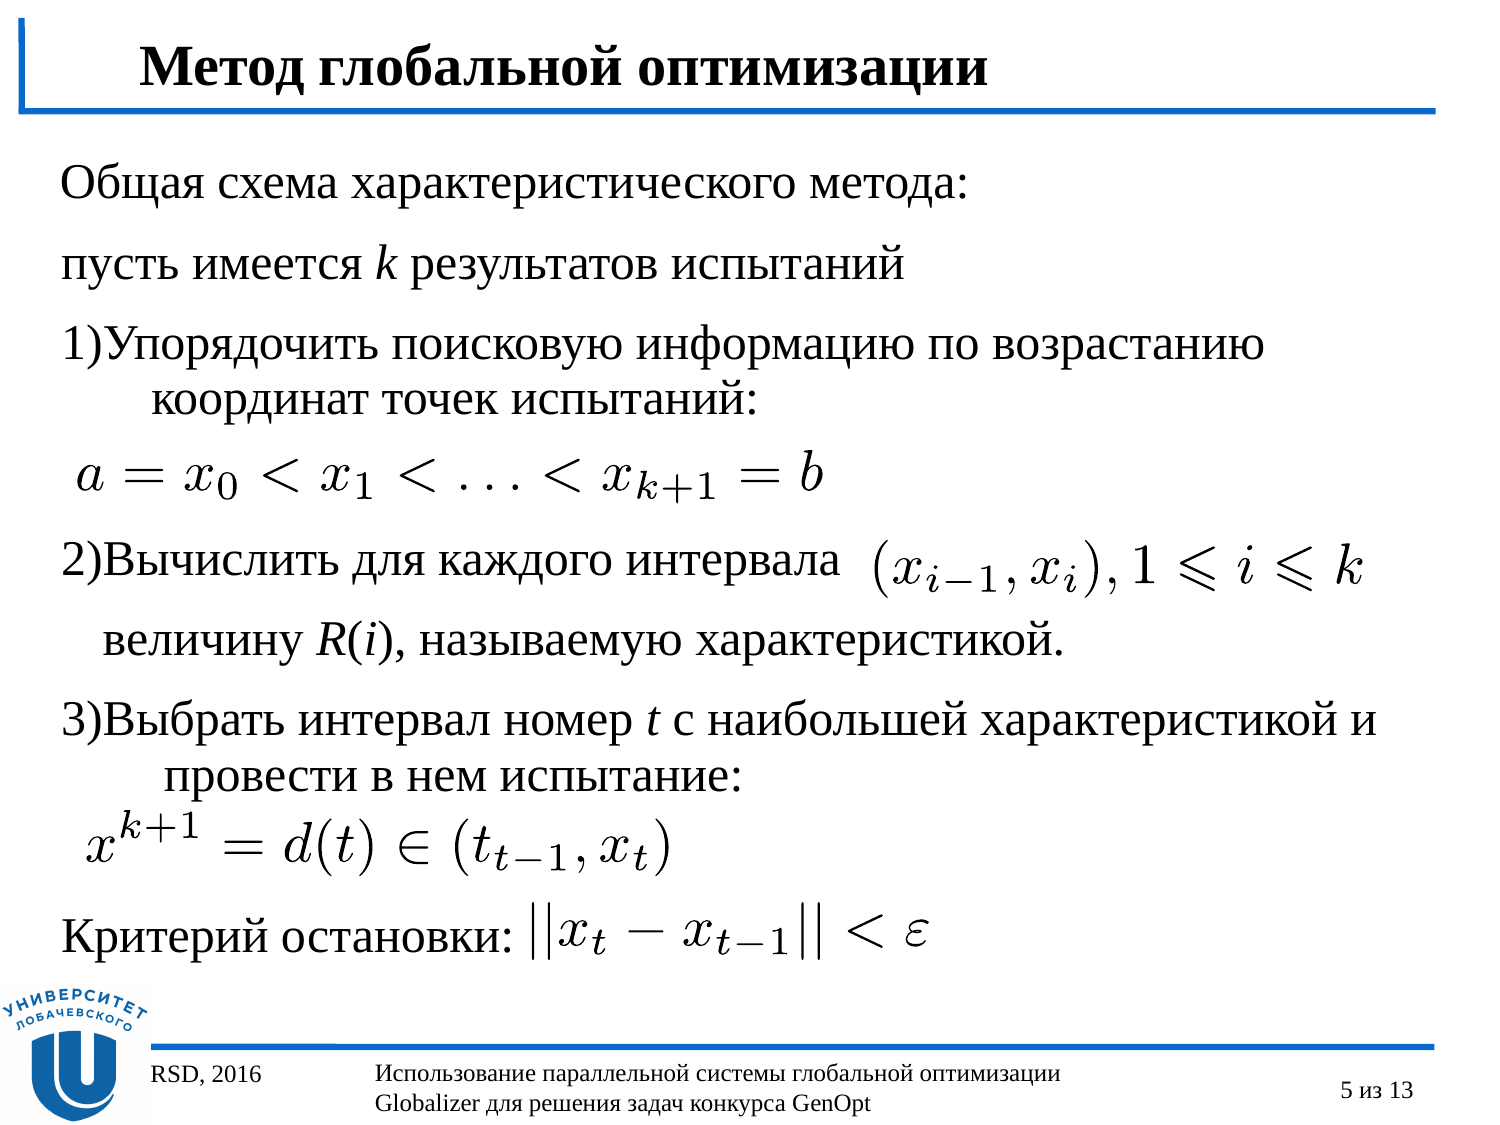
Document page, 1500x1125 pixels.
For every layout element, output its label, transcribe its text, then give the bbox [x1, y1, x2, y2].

text_box [84, 810, 675, 877]
text_box [74, 450, 824, 504]
text_box [868, 539, 1365, 598]
picture [0, 984, 151, 1125]
text_box [525, 902, 931, 961]
text_box Общая схема характеристического метода: пусть имеется k результатов испытаний Упорядочить поисковую информацию по возрастанию координат точек испытаний: Вычислить для каждого интервала величину R(i), называемую характеристикой. Выбрать интервал номер t с наибольшей характеристикой и провести в нем испытание: Критерий остановки: [45, 147, 1396, 1052]
text_box Метод глобальной оптимизации [124, 24, 1400, 100]
